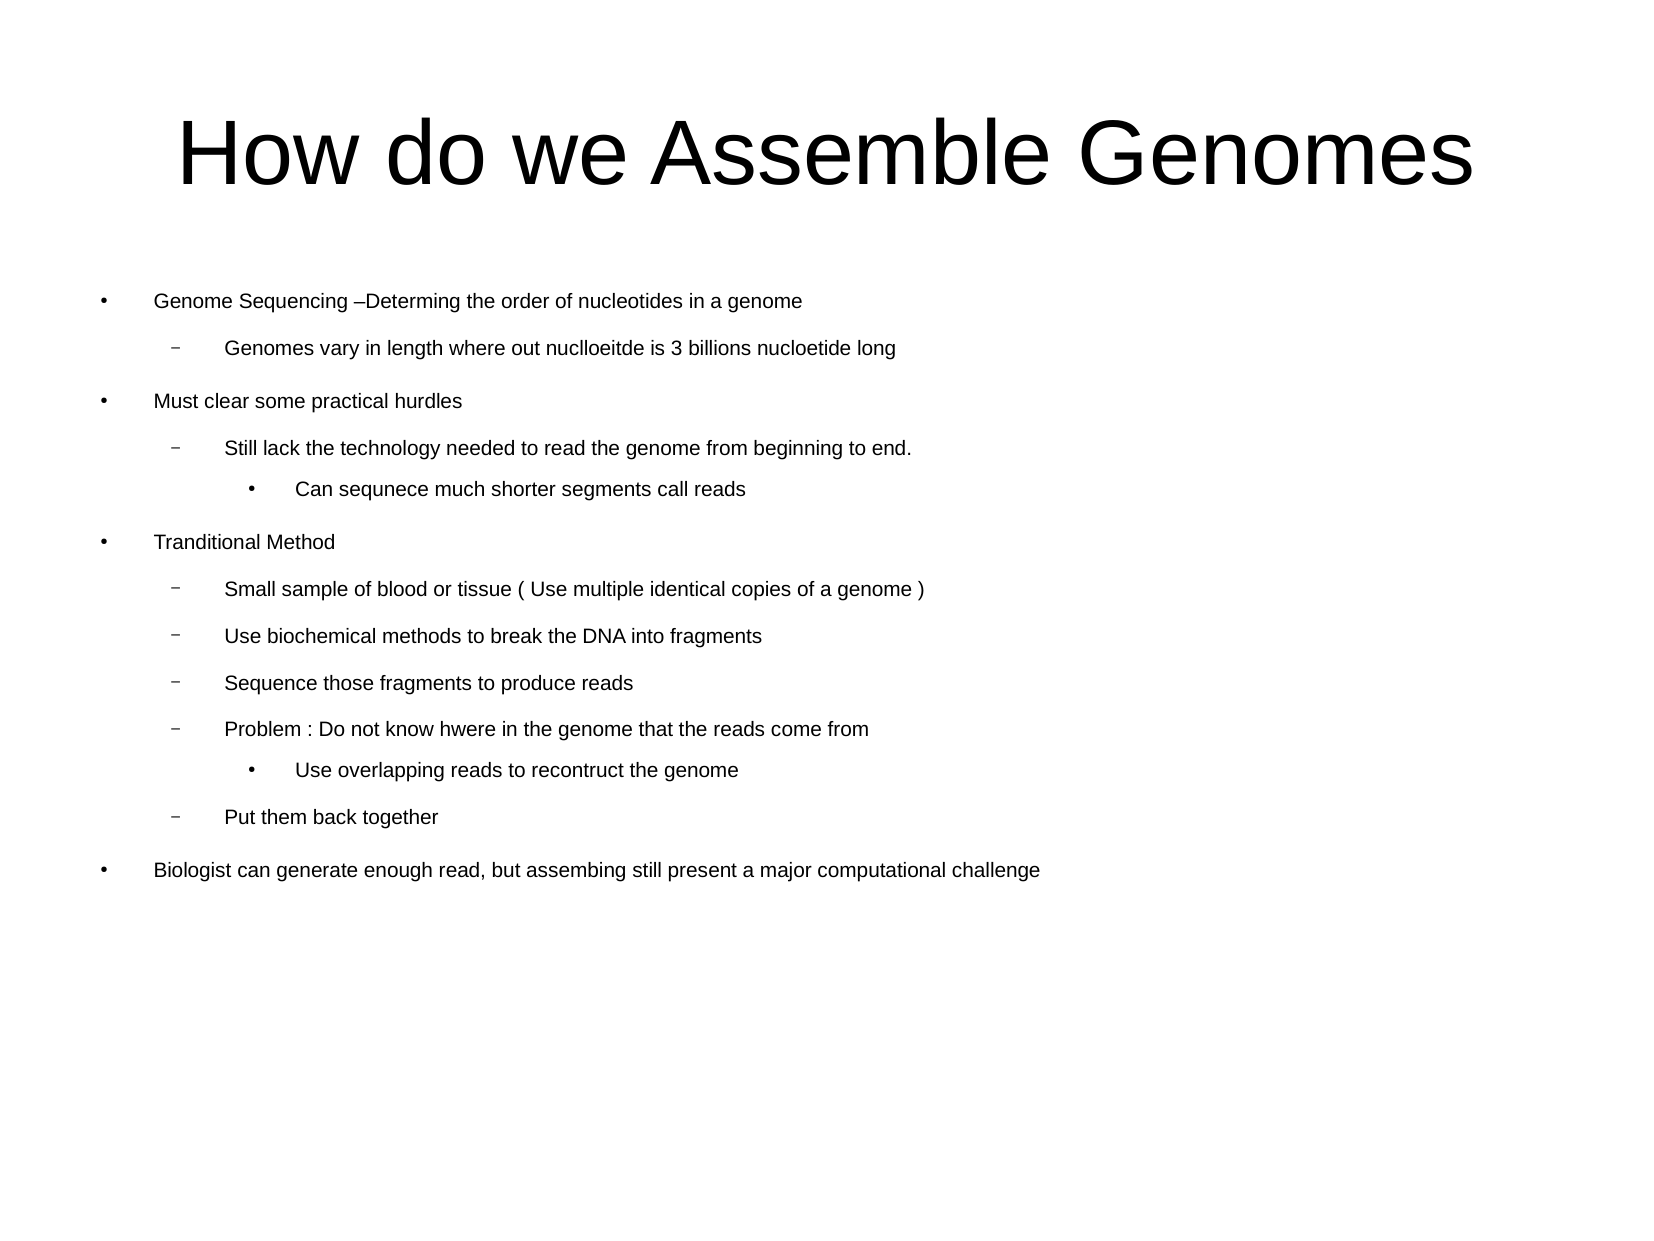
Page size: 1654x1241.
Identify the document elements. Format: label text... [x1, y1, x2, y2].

list Genome Sequencing –Determing the order of nucleotides in a genome Genomes vary in length where out nuclloeitde is 3 billions nucloetide long Must clear some practical hurdles Still lack the technology needed to read the genome from beginning to end. Can sequnece much shorter segments call reads Tranditional Method Small sample of blood or tissue ( Use multiple identical copies of a genome ) Use biochemical methods to break the DNA into fragments Sequence those fragments to produce reads Problem : Do not know hwere in the genome that the reads come from Use overlapping reads to recontruct the genome Put them back together Biologist can generate enough read, but assembing still present a major computational challenge [82, 290, 1571, 1217]
title How do we Assemble Genomes [82, 49, 1571, 257]
